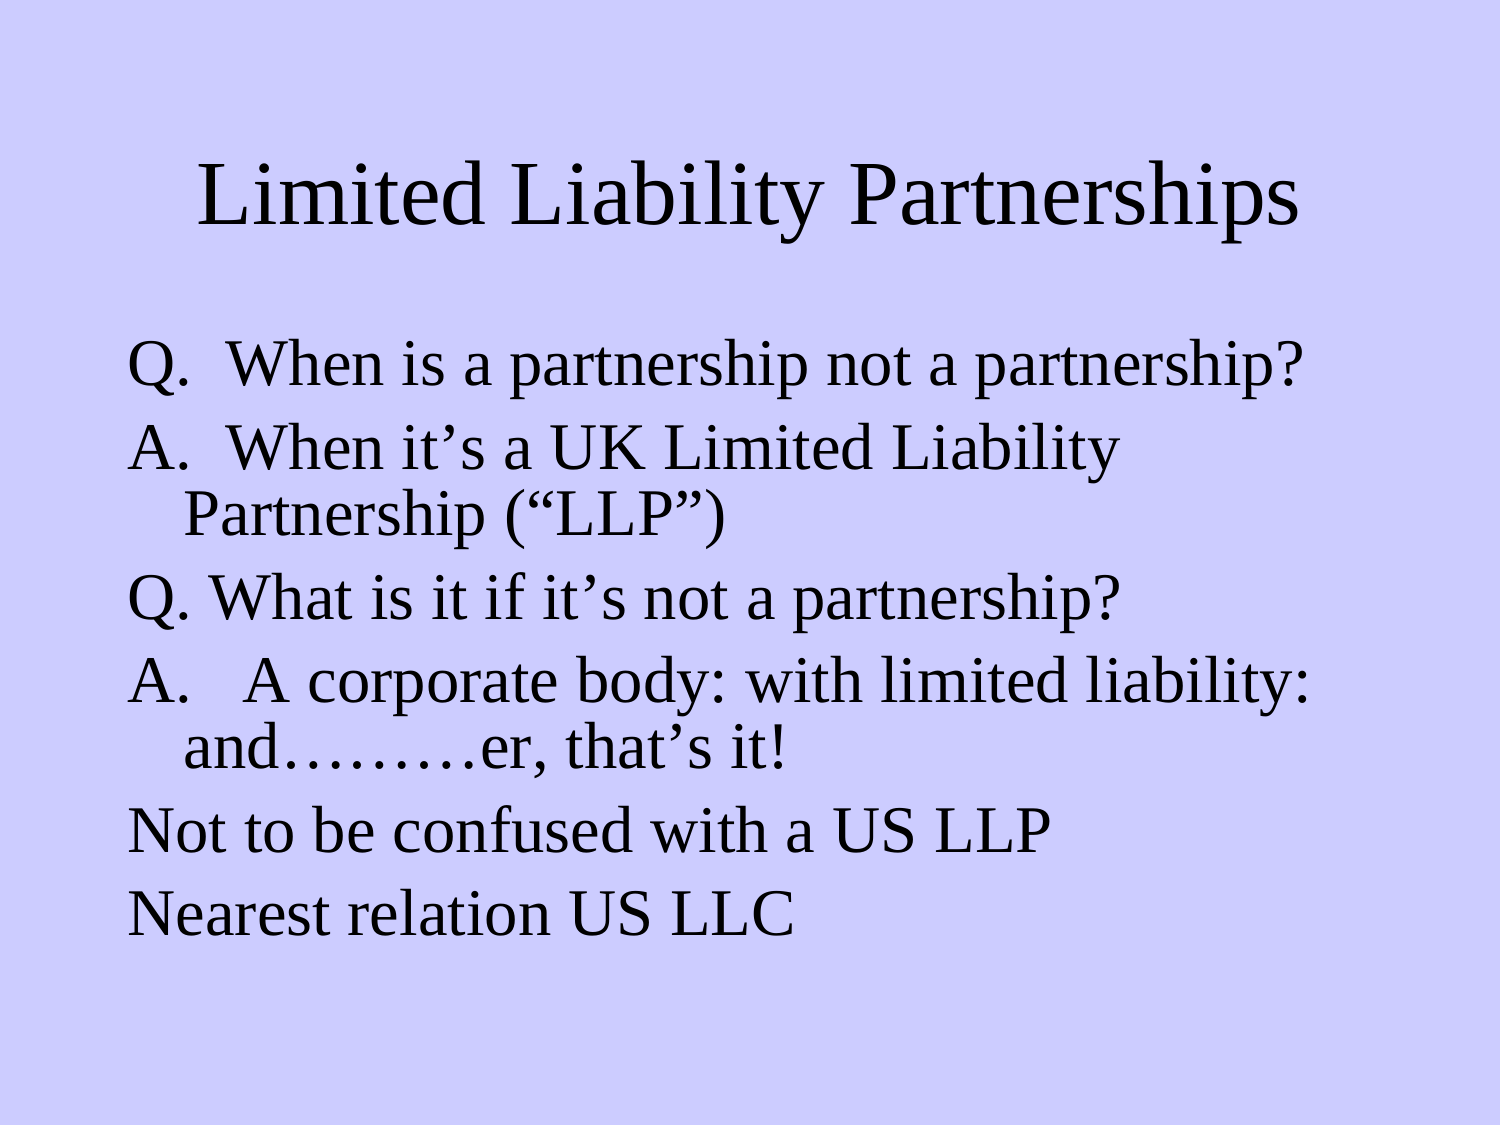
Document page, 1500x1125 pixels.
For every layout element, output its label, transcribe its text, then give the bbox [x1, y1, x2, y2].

title Limited Liability Partnerships [112, 99, 1388, 288]
list Q. When is a partnership not a partnership? A. When it’s a UK Limited Liability Partnership (“LLP”) Q. What is it if it’s not a partnership? A. A corporate body: with limited liability: and………er, that’s it! Not to be confused with a US LLP Nearest relation US LLC [112, 324, 1388, 1001]
